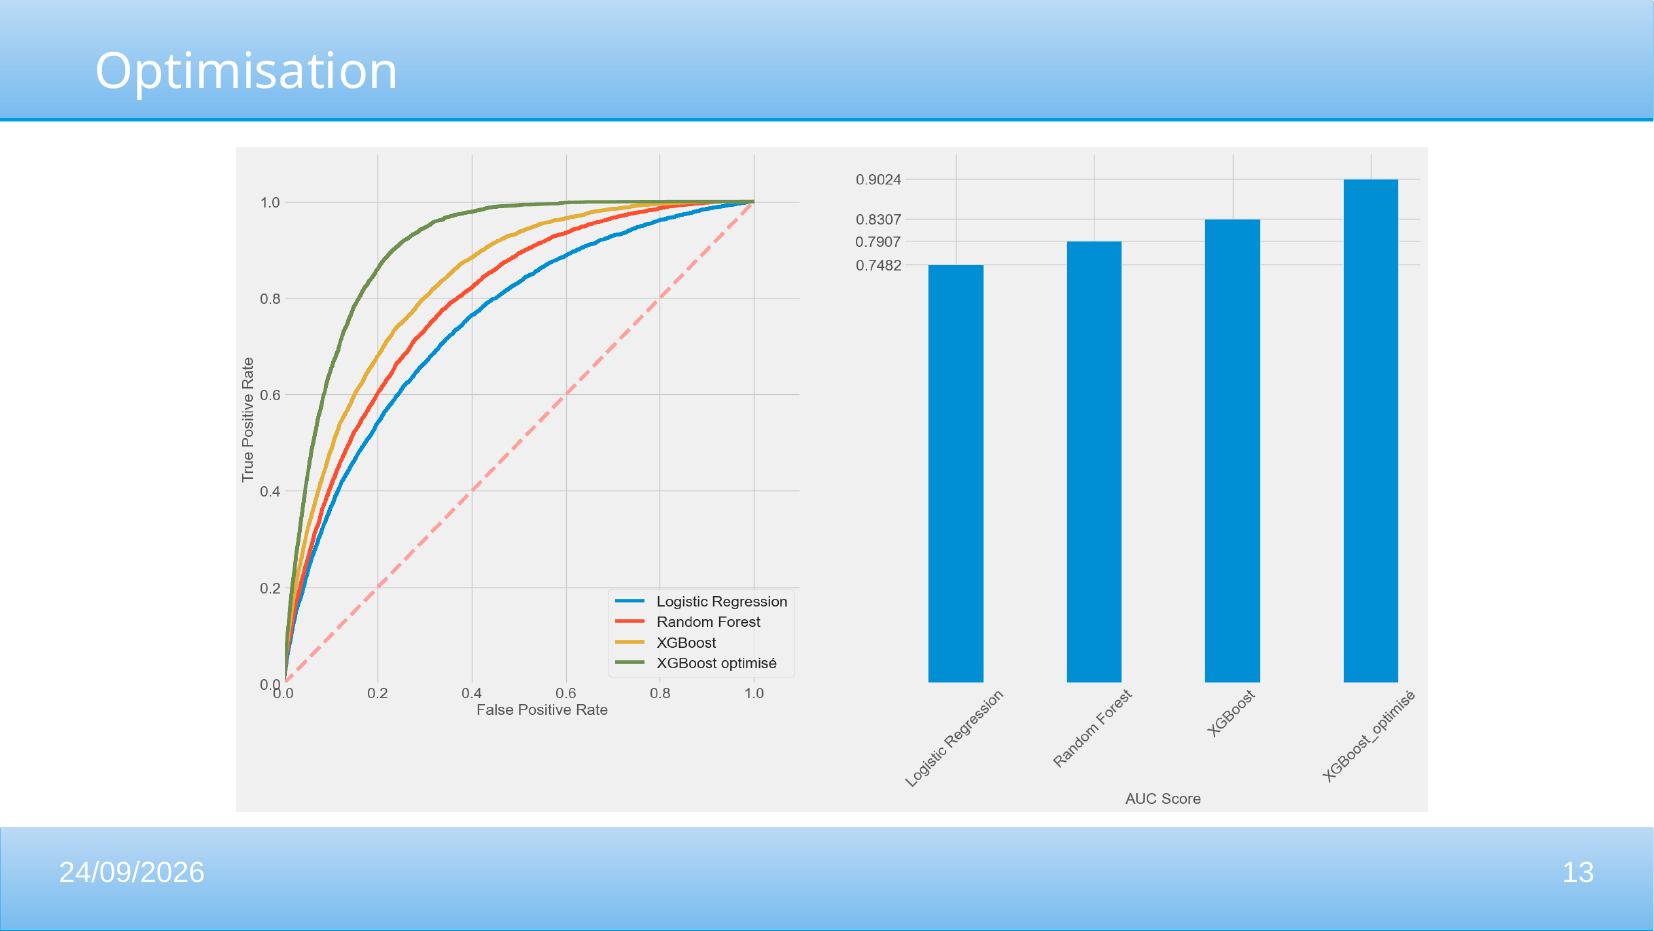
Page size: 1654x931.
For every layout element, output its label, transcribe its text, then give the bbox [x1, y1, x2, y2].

picture [236, 147, 1428, 812]
title Optimisation [59, 29, 1595, 108]
